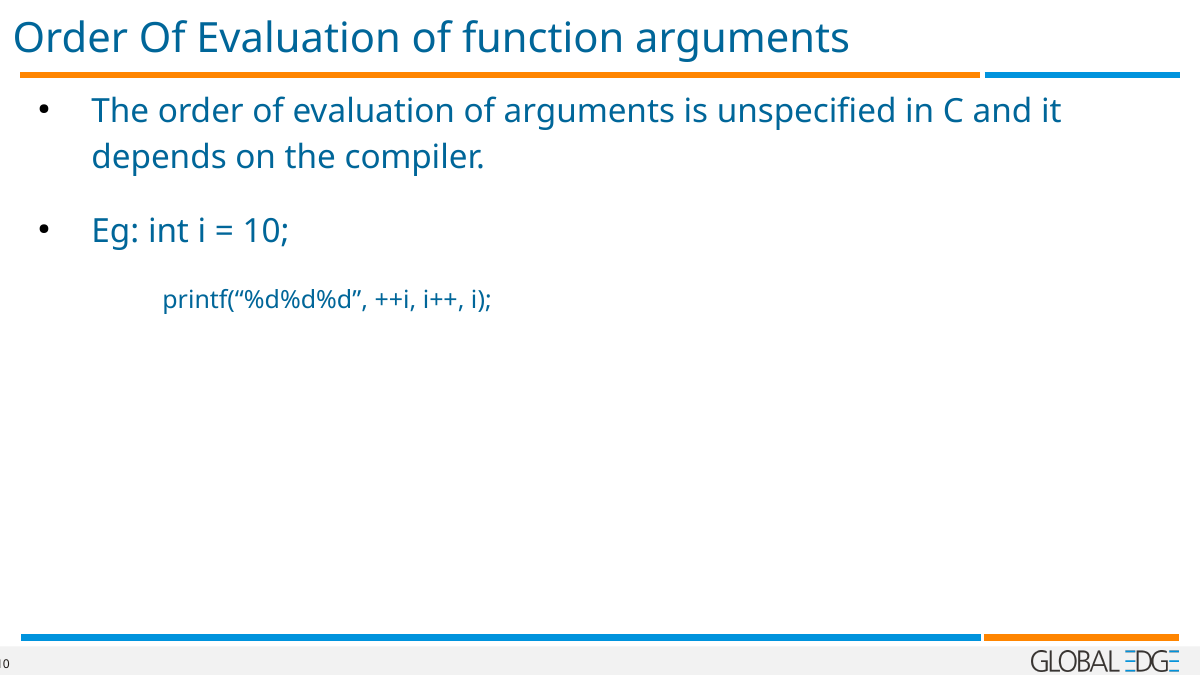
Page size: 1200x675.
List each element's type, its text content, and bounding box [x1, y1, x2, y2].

title Order Of Evaluation of function arguments [12, 9, 1088, 63]
list The order of evaluation of arguments is unspecified in C and it depends on the compiler. Eg: int i = 10; printf(“%d%d%d”, ++i, i++, i); [20, 87, 1179, 628]
picture [1031, 650, 1179, 672]
